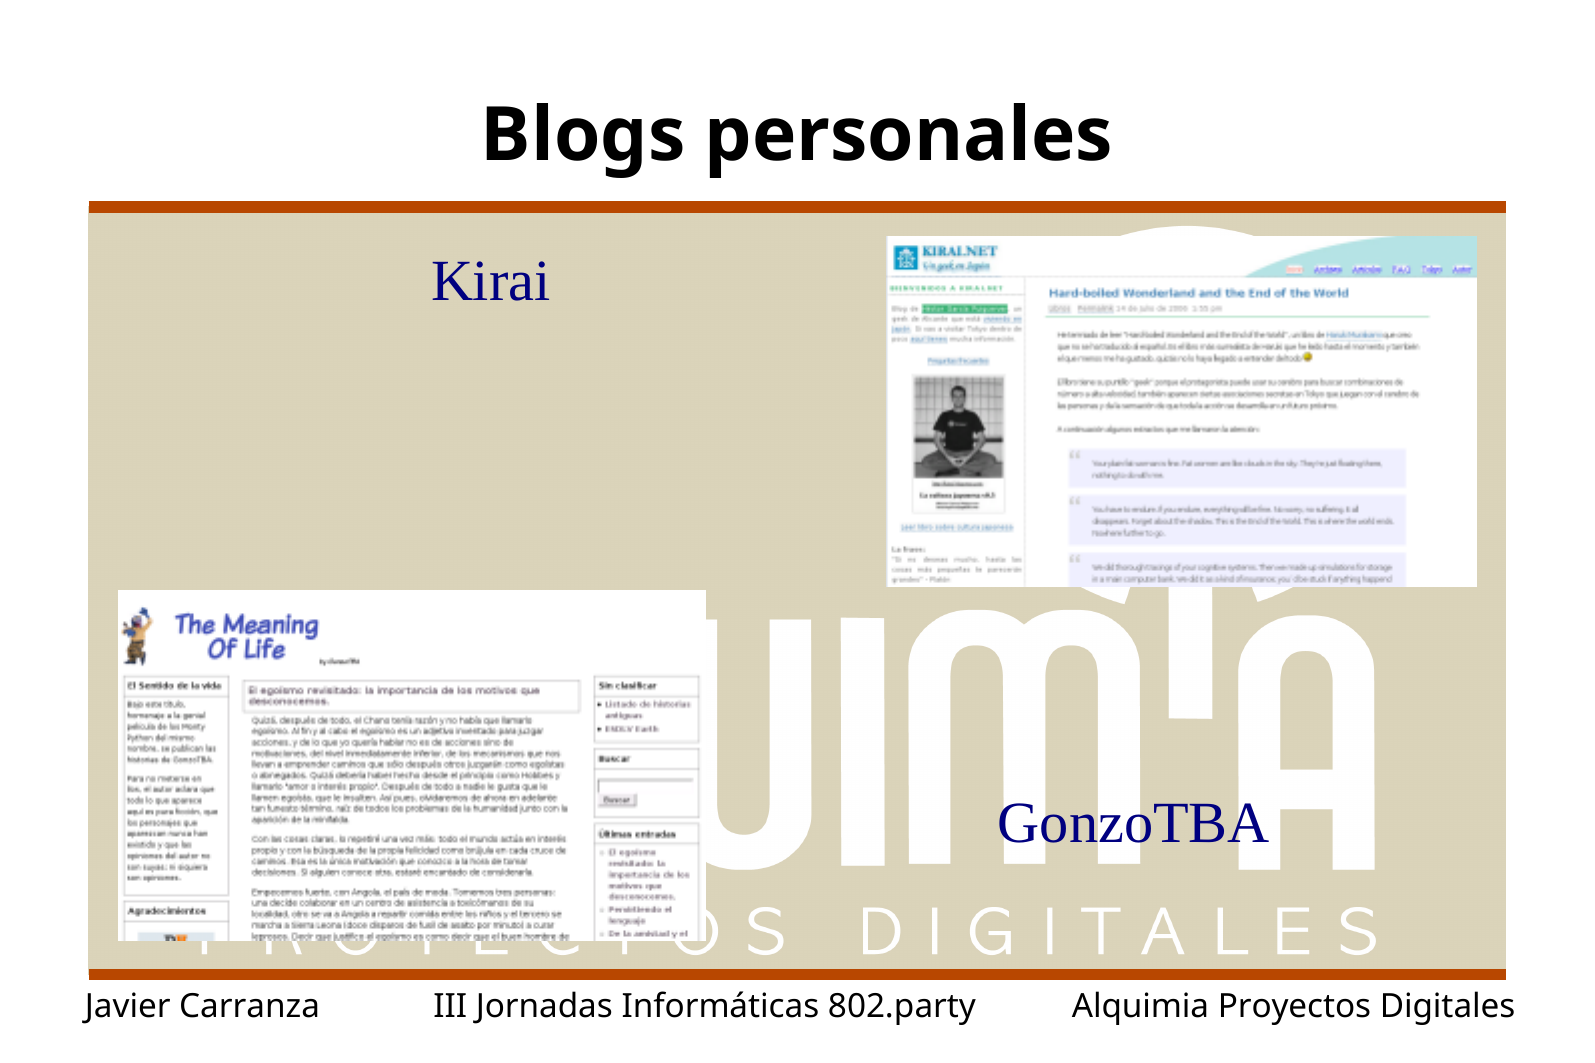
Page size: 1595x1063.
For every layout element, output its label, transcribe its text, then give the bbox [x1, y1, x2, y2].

text_box Javier Carranza III Jornadas Informáticas 802.party Alquimia Proyectos Digitales [81, 974, 1513, 1048]
title Blogs personales [79, 42, 1515, 220]
list Kirai GonzoTBA [413, 248, 1270, 951]
picture [88, 220, 1506, 969]
